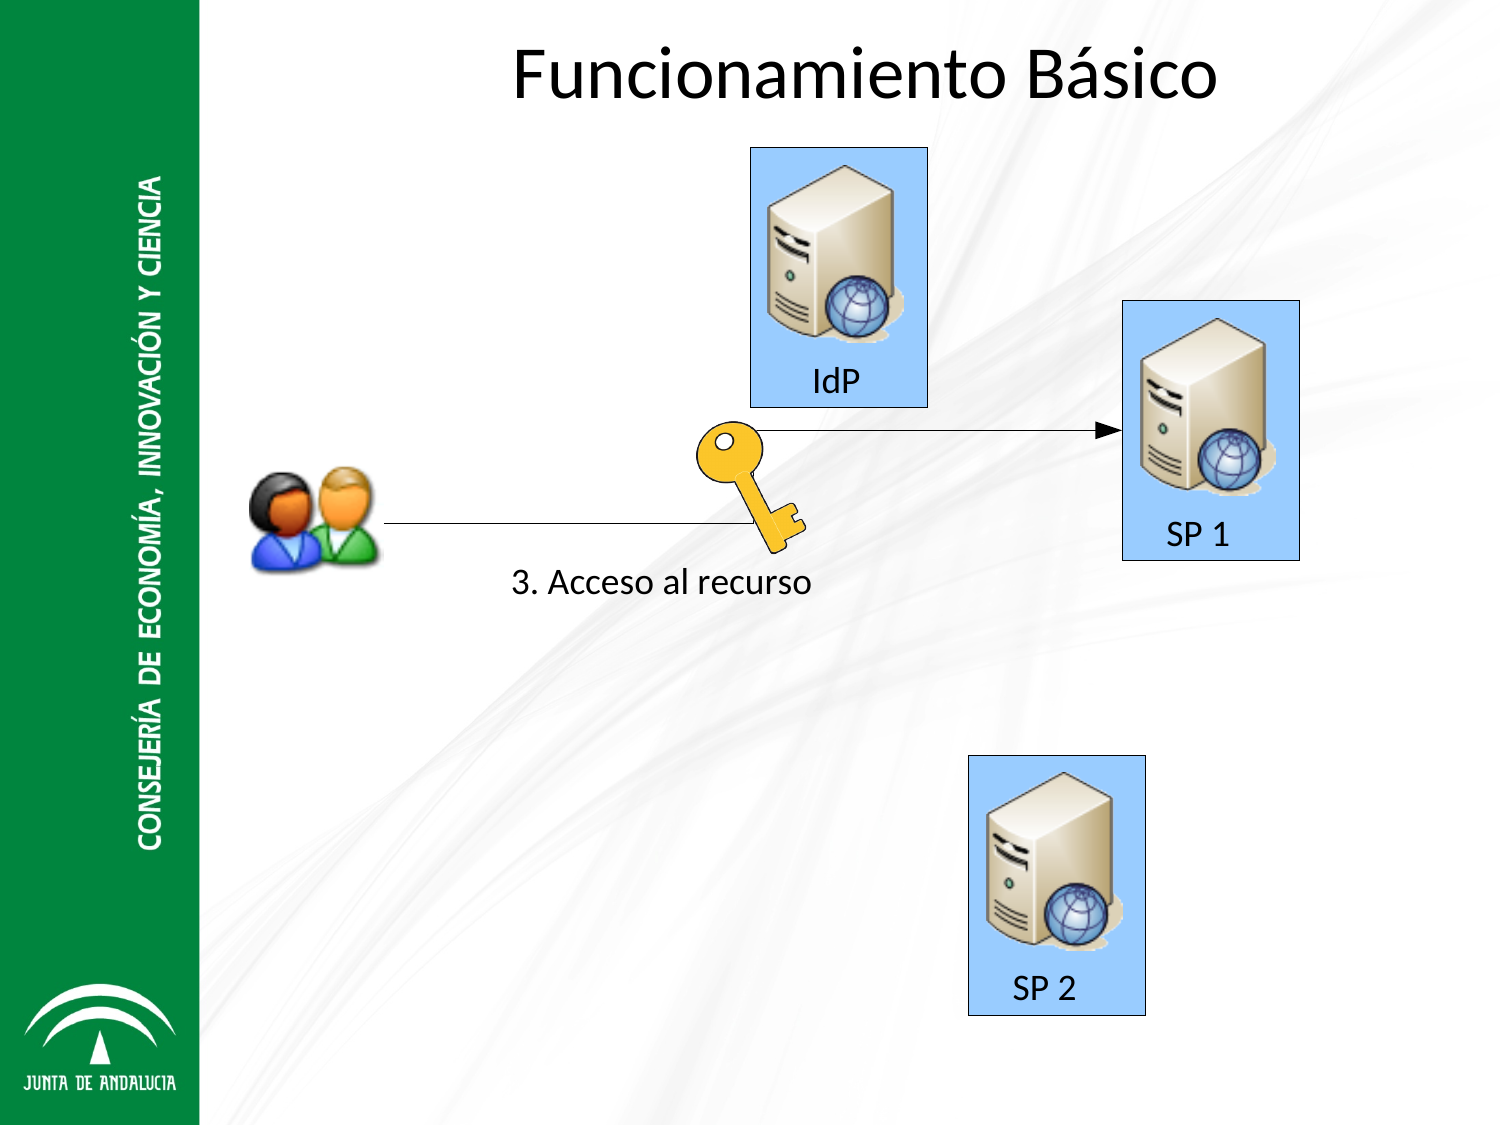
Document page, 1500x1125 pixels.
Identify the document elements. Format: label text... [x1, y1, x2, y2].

text_box SP 2 [998, 955, 1146, 1016]
text_box [1122, 300, 1300, 561]
text_box [750, 147, 928, 401]
text_box [968, 755, 1146, 1016]
text_box 3. Acceso al recurso [496, 549, 951, 610]
text_box IdP [797, 348, 945, 409]
text_box SP 1 [1151, 501, 1300, 562]
title Funcionamiento Básico [253, 35, 1479, 124]
picture [0, 0, 1500, 1125]
